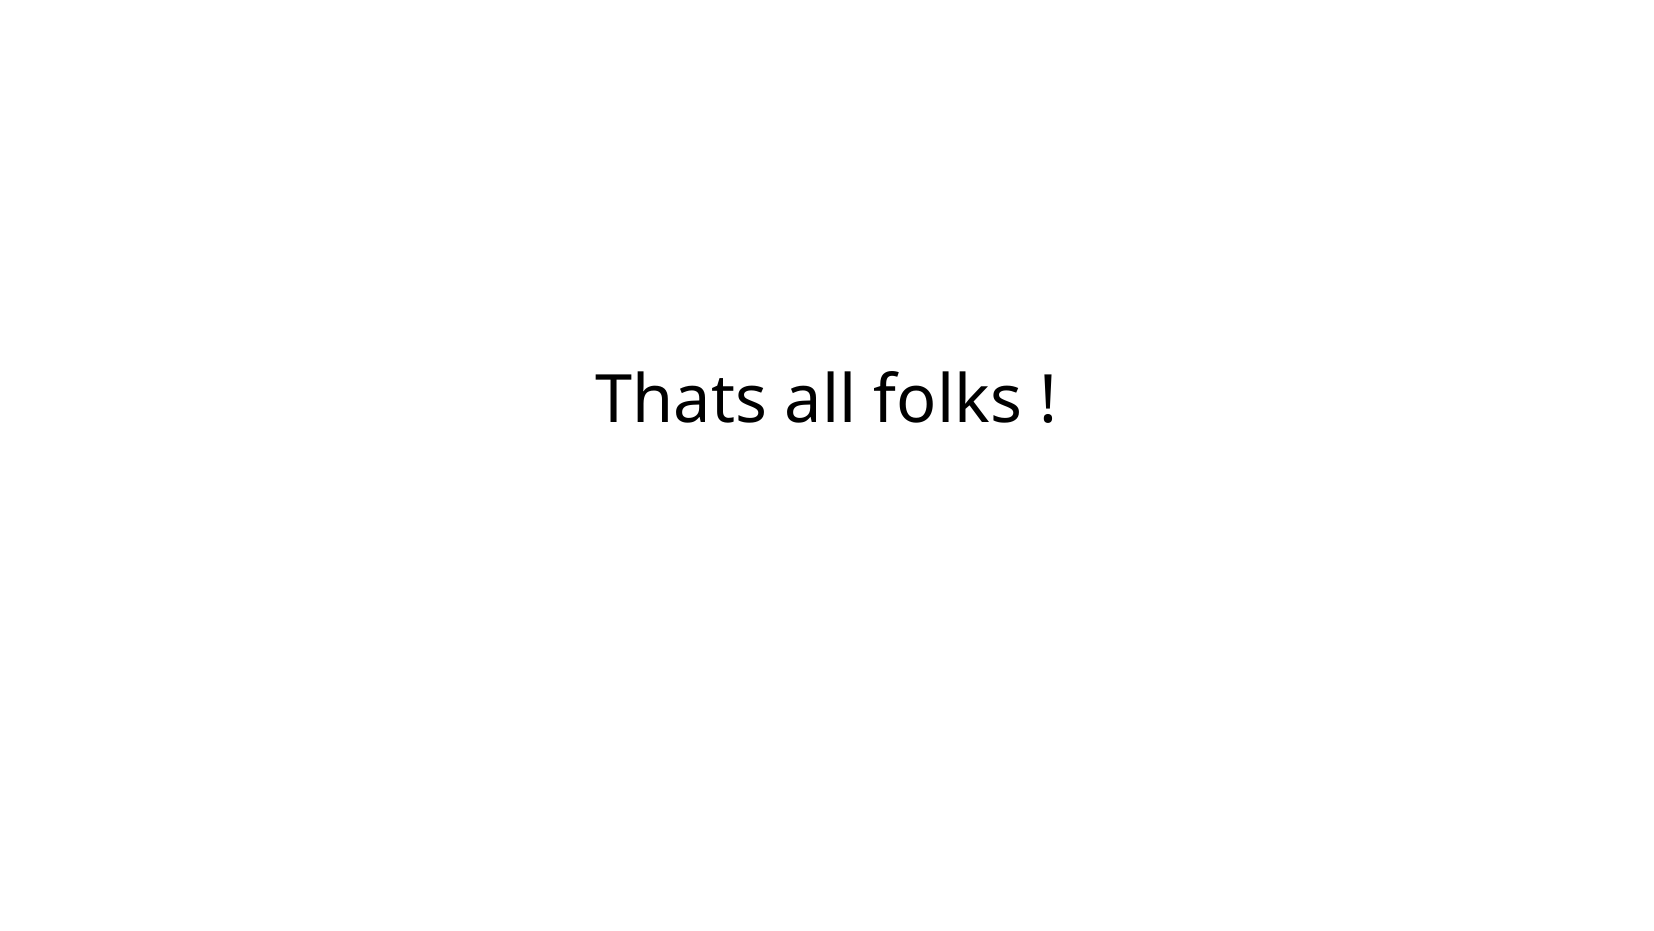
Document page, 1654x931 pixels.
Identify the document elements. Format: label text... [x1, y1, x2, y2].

subtitle Thats all folks ! [82, 37, 1571, 757]
